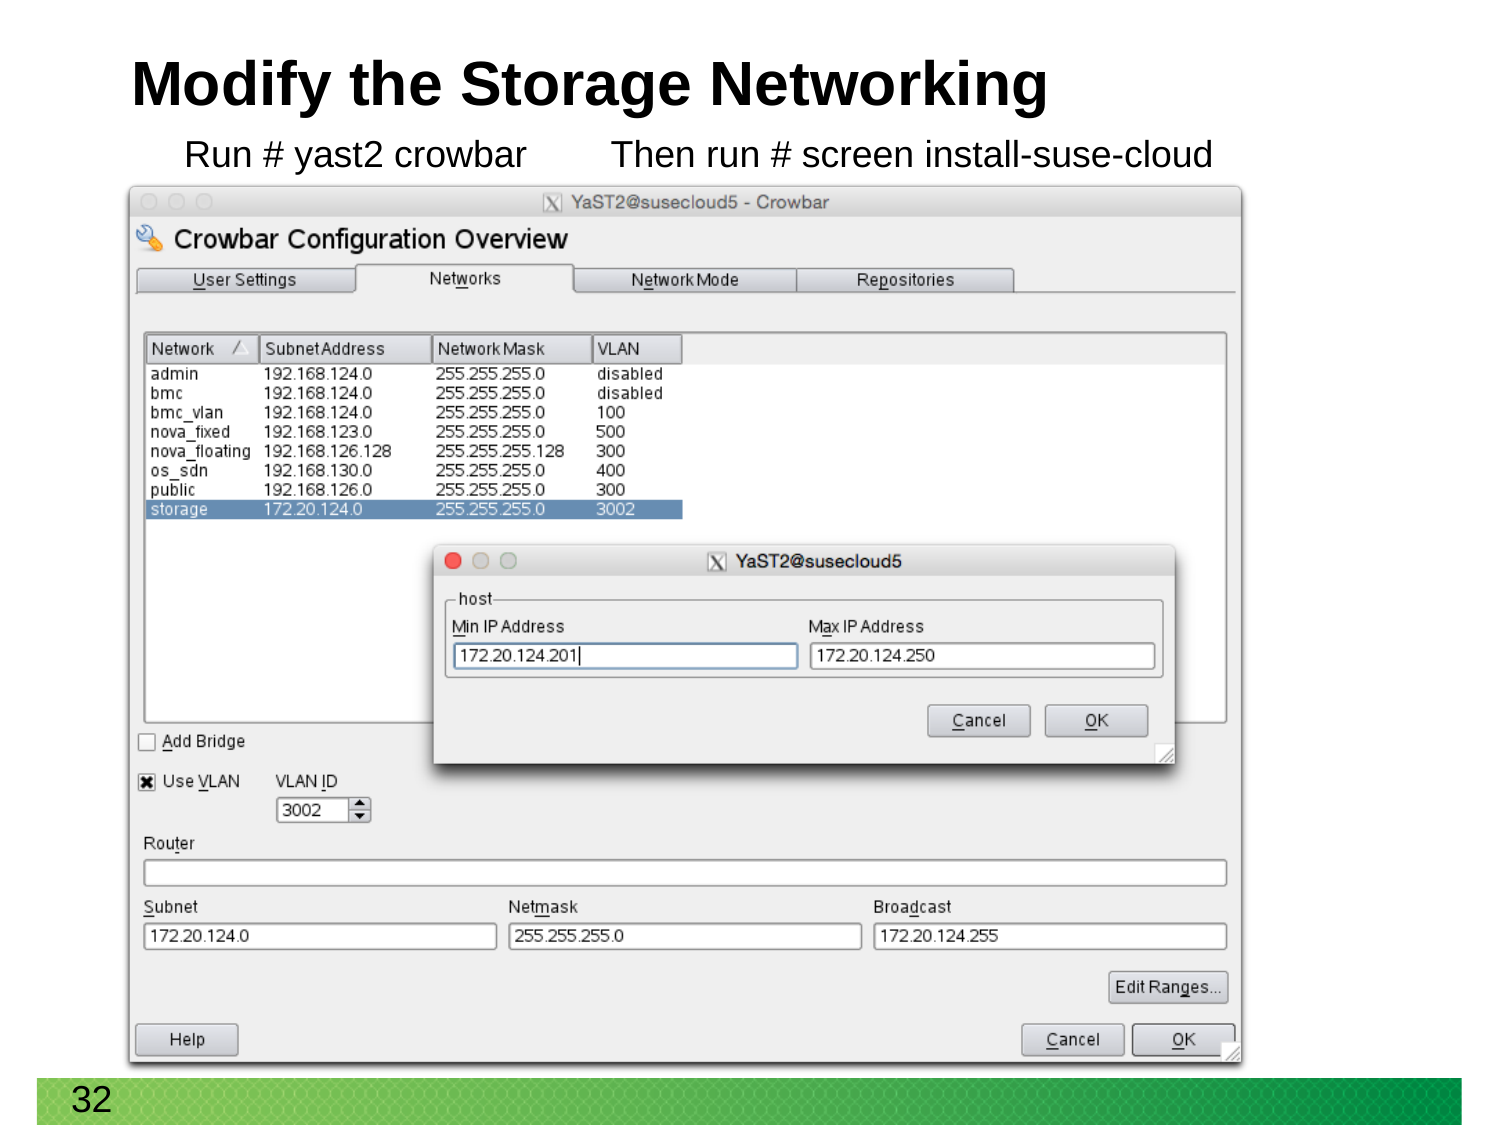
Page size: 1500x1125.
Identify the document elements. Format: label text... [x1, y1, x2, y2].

title Modify the Storage Networking [131, 26, 1368, 141]
picture [120, 181, 1251, 1077]
text_box Then run # screen install-suse-cloud [595, 126, 1230, 181]
text_box Run # yast2 crowbar [169, 126, 543, 232]
picture [36, 1078, 1462, 1125]
